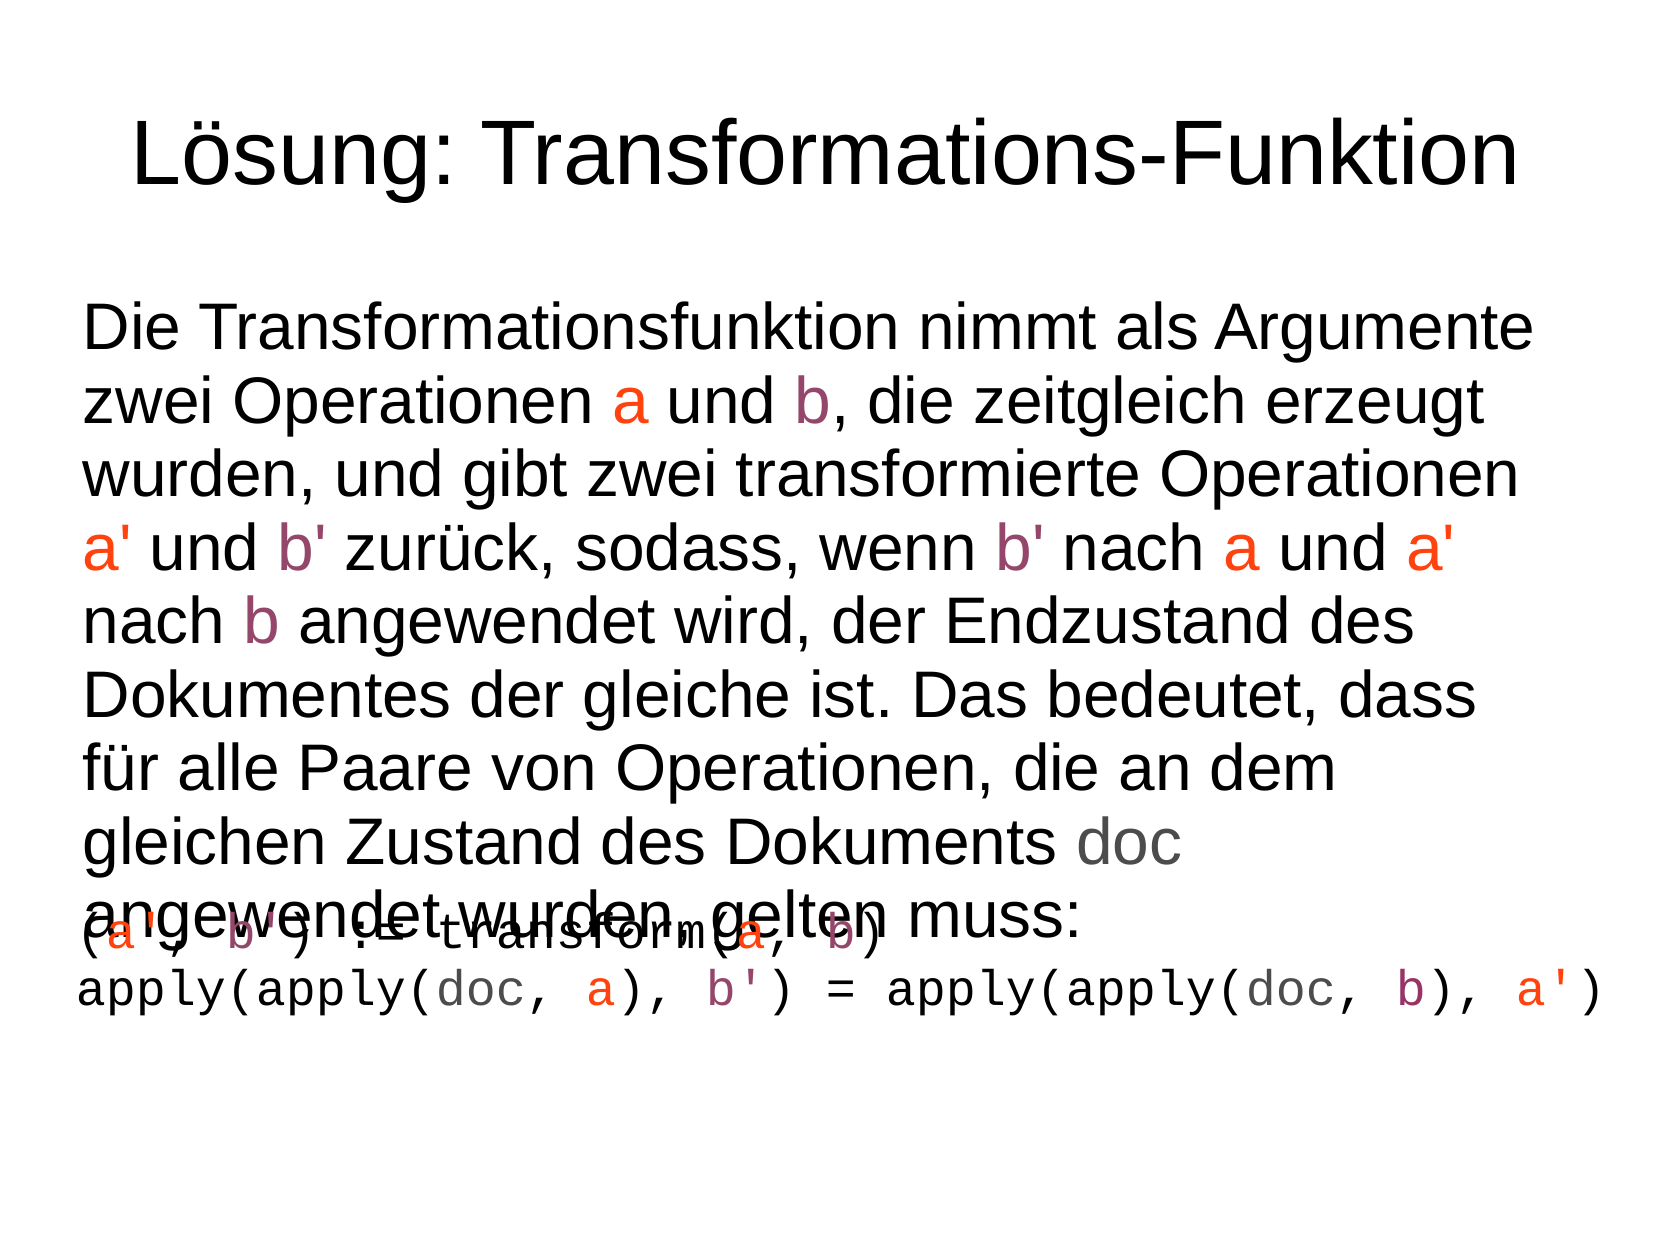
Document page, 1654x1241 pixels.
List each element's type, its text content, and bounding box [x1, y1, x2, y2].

text_box (a', b') := transform(a, b) apply(apply(doc, a), b') = apply(apply(doc, b), a') [61, 899, 1621, 1028]
title Lösung: Transformations-Funktion [82, 49, 1571, 257]
list Die Transformationsfunktion nimmt als Argumente zwei Operationen a und b, die zeitgleich erzeugt wurden, und gibt zwei transformierte Operationen a' und b' zurück, sodass, wenn b' nach a und a' nach b angewendet wird, der Endzustand des Dokumentes der gleiche ist. Das bedeutet, dass für alle Paare von Operationen, die an dem gleichen Zustand des Dokuments doc angewendet wurden, gelten muss: [82, 290, 1538, 899]
